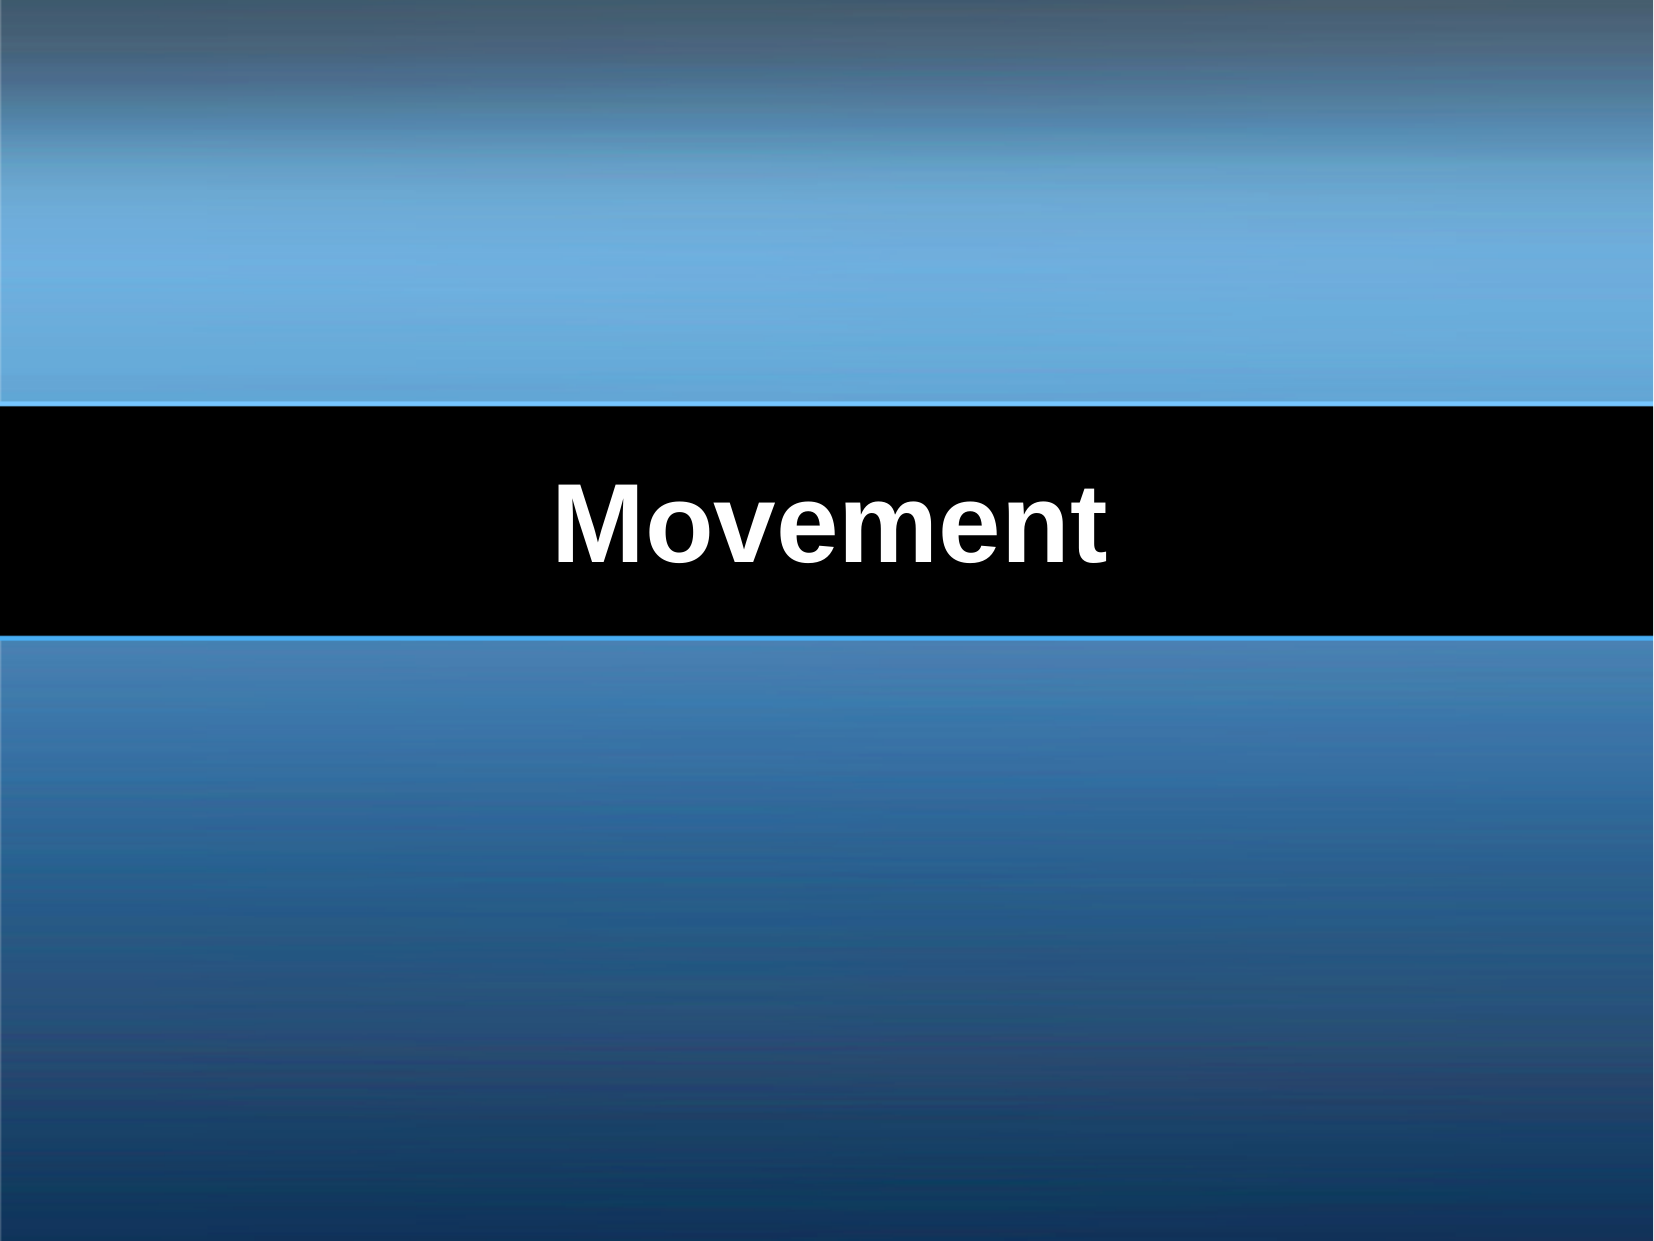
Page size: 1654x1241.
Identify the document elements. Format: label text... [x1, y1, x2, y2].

picture [0, 0, 1654, 1241]
title Movement [123, 419, 1536, 627]
